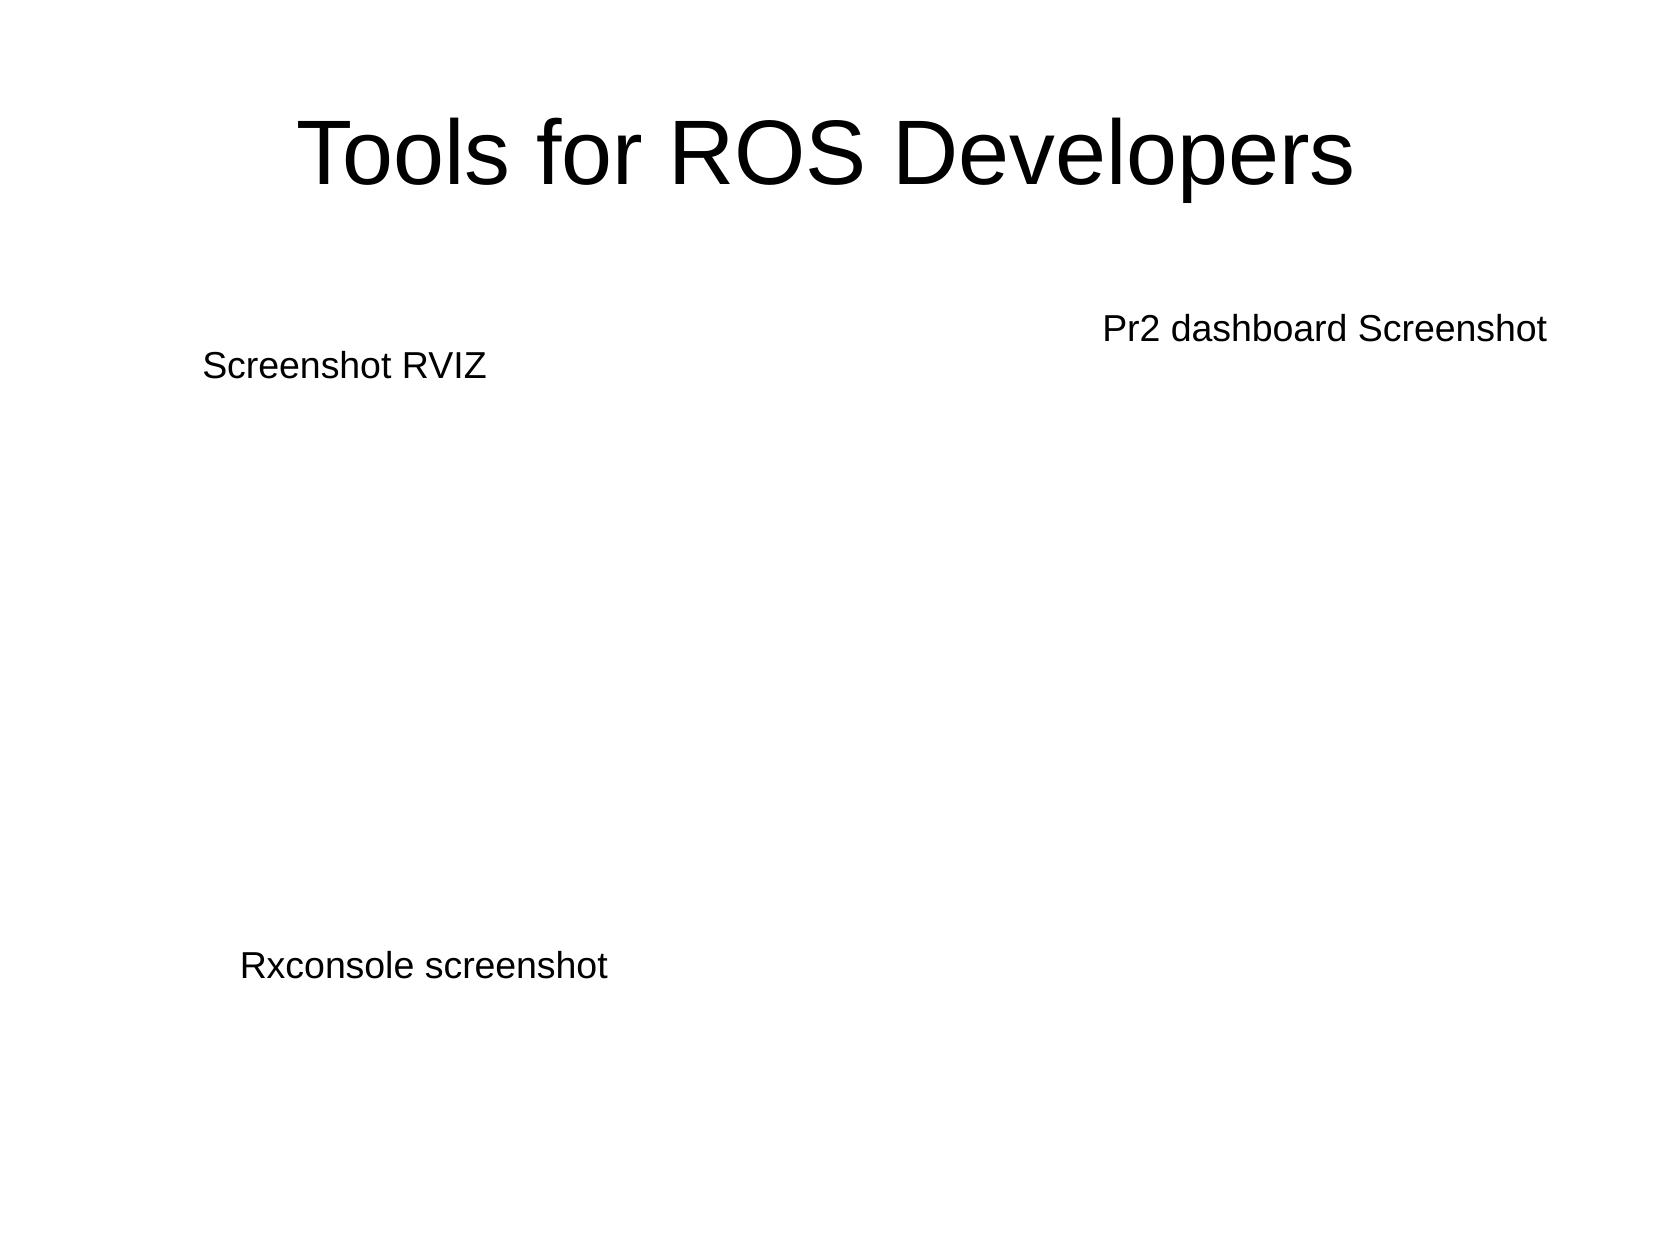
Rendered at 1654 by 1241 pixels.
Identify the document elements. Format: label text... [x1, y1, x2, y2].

title Tools for ROS Developers [82, 56, 1571, 250]
text_box Pr2 dashboard Screenshot [1087, 300, 1576, 357]
text_box Screenshot RVIZ [187, 337, 638, 395]
text_box Rxconsole screenshot [225, 937, 1351, 995]
